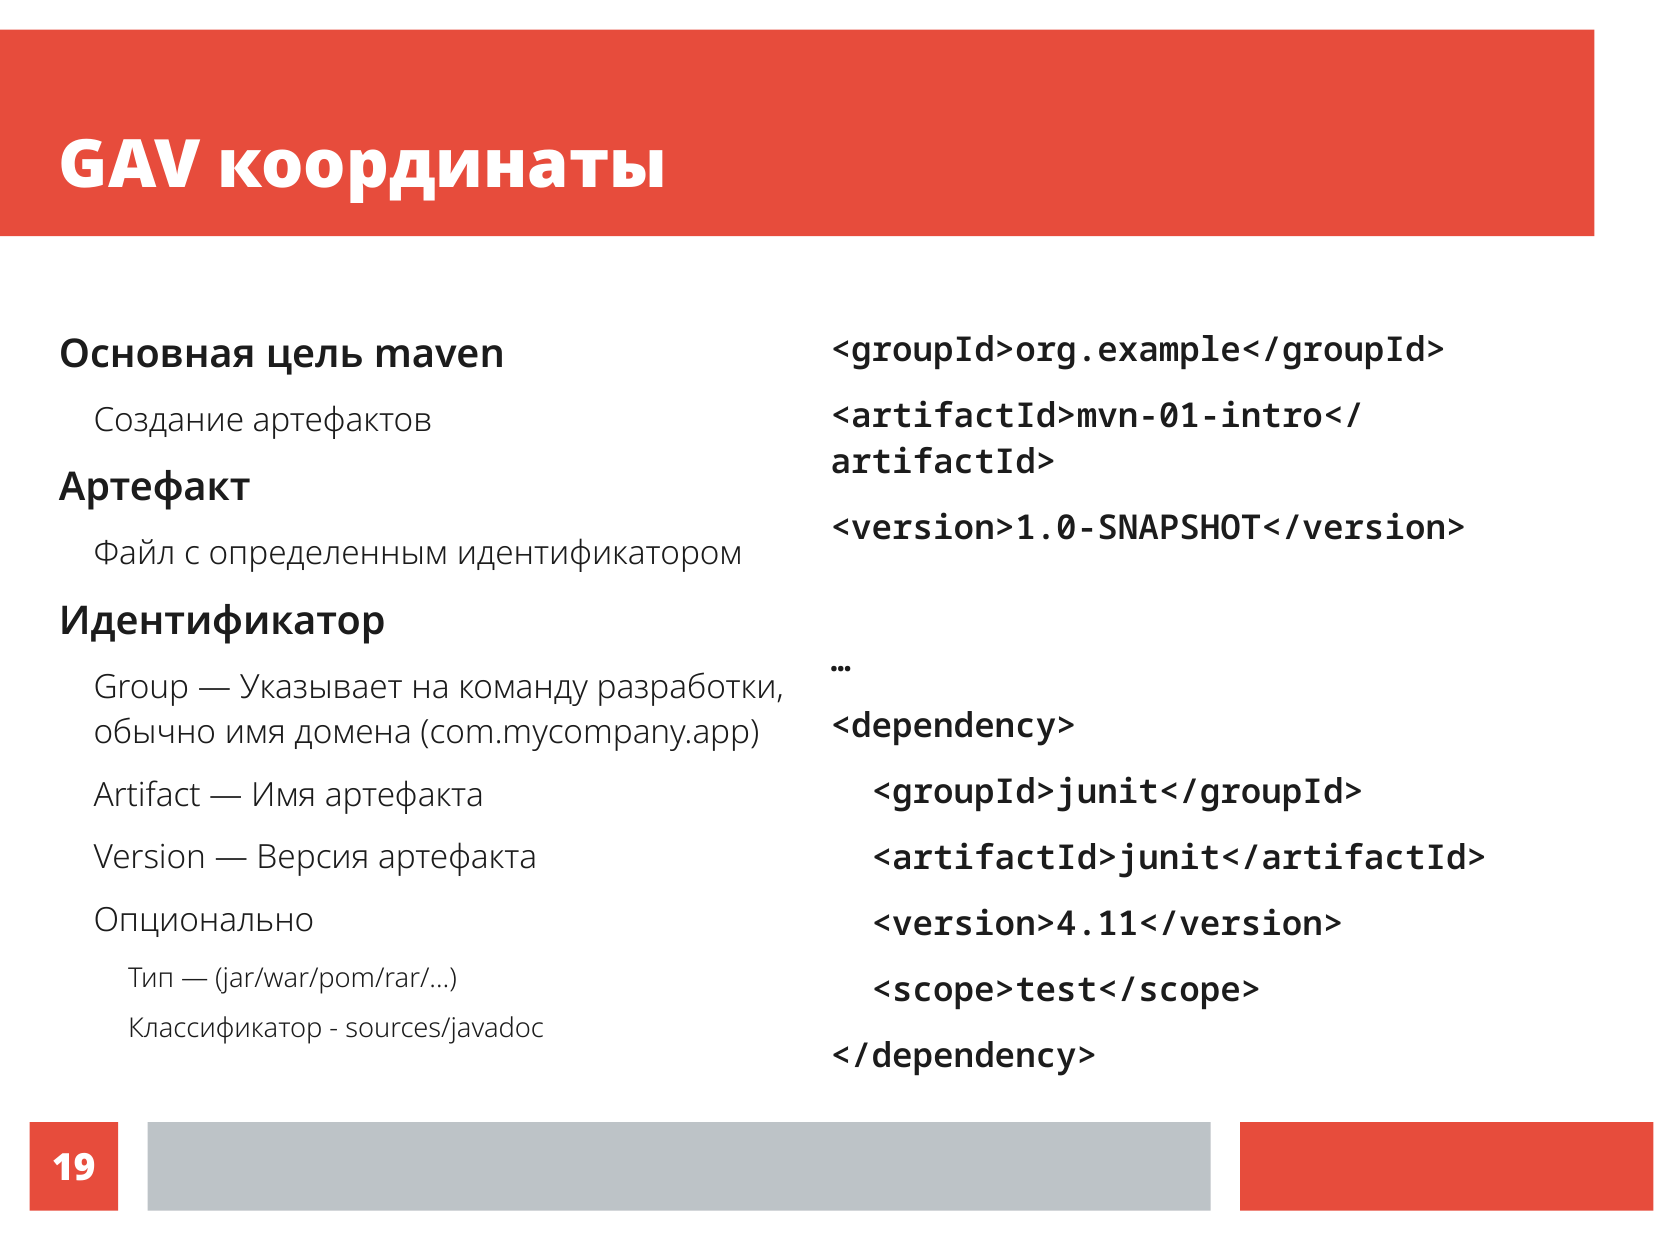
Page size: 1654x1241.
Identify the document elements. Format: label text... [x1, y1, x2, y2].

title GAV координаты [59, 59, 1595, 207]
list <groupId>org.example</groupId> <artifactId>mvn-01-intro</artifactId> <version>1.0-SNAPSHOT</version> … <dependency> <groupId>junit</groupId> <artifactId>junit</artifactId> <version>4.11</version> <scope>test</scope> </dependency> [830, 324, 1566, 1093]
list Основная цель maven Создание артефактов Артефакт Файл с определенным идентификатором Идентификатор Group — Указывает на команду разработки, обычно имя домена (com.mycompany.app) Artifact — Имя артефакта Version — Версия артефакта Опционально Тип — (jar/war/pom/rar/…) Классификатор - sources/javadoc [59, 324, 794, 1093]
